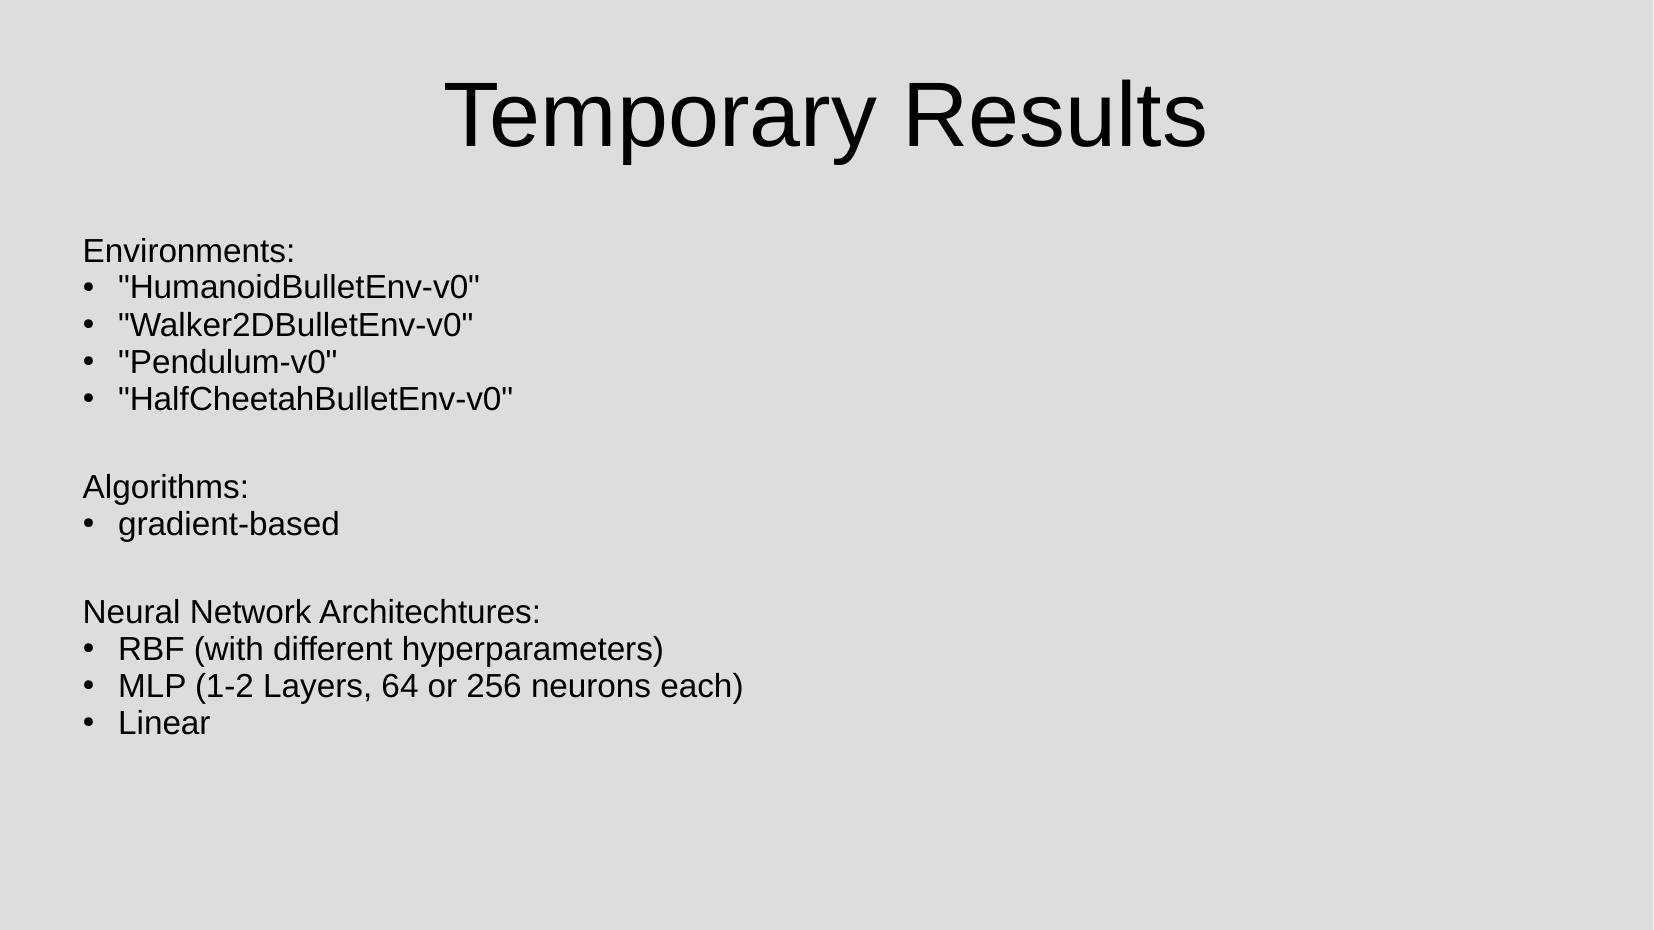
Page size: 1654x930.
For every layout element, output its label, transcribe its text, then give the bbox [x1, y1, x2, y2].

title Temporary Results [82, 37, 1571, 193]
subtitle Environments: "HumanoidBulletEnv-v0" "Walker2DBulletEnv-v0" "Pendulum-v0" "HalfCheetahBulletEnv-v0" Algorithms: gradient-based Neural Network Architechtures: RBF (with different hyperparameters) MLP (1-2 Layers, 64 or 256 neurons each) Linear [82, 217, 1571, 757]
